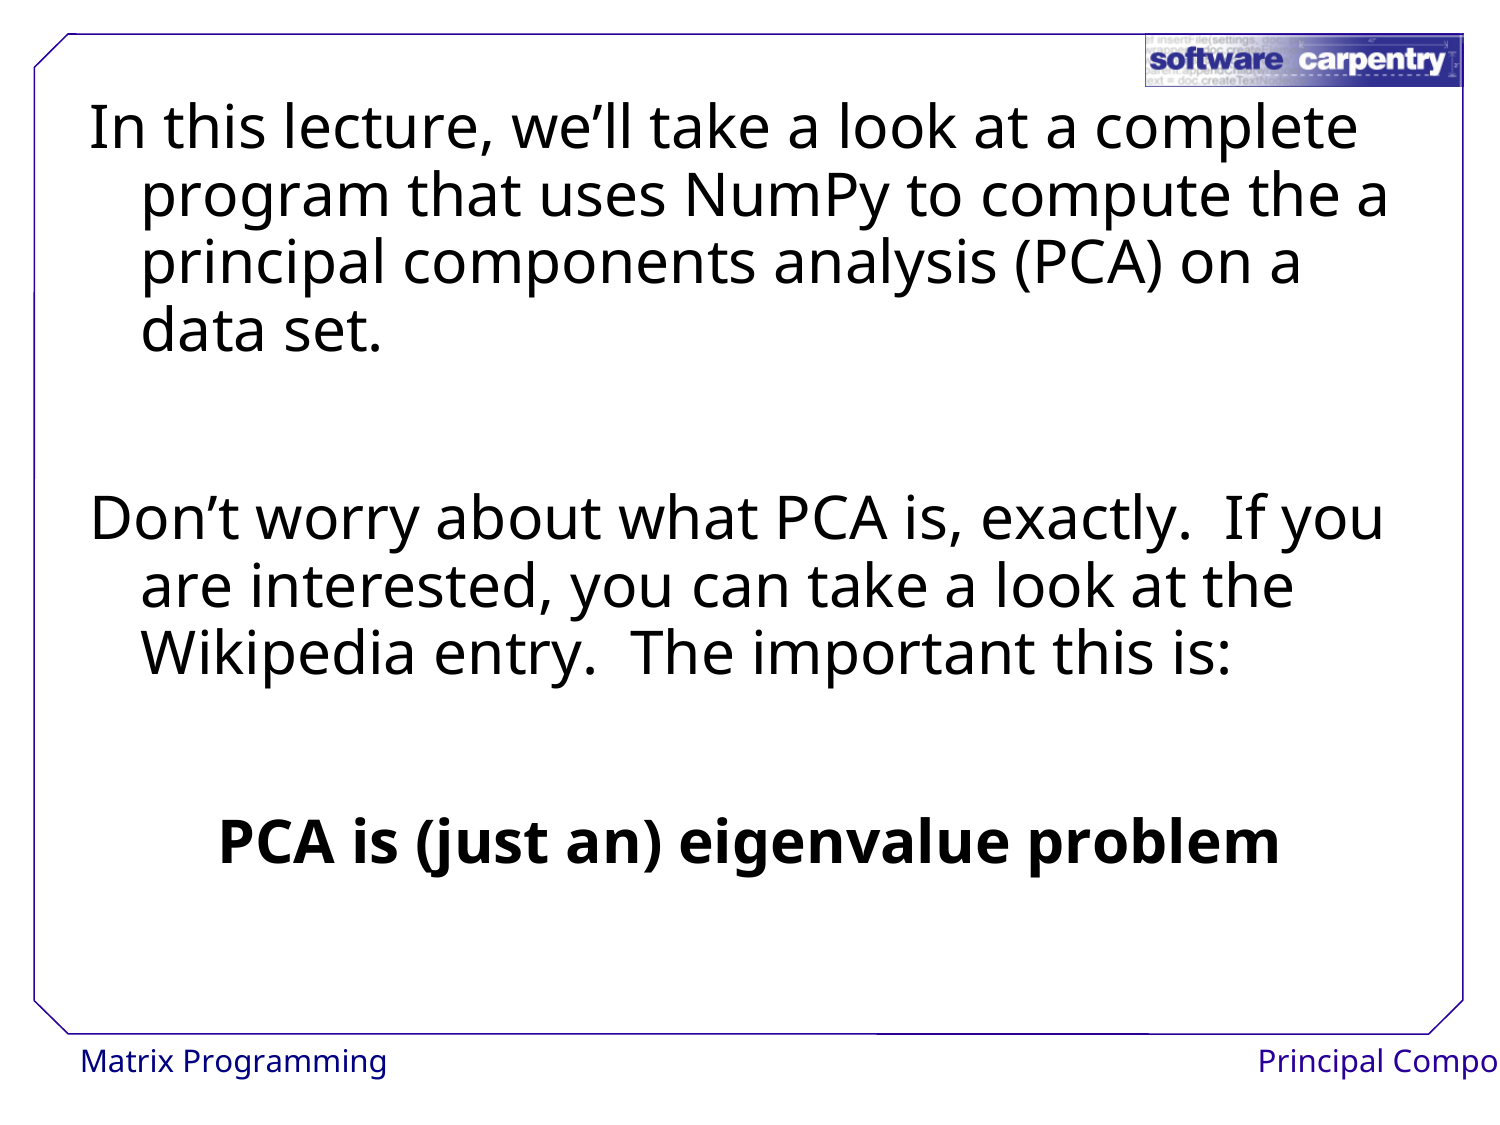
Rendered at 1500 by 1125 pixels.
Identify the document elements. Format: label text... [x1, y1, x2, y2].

picture [1145, 33, 1464, 87]
list In this lecture, we’ll take a look at a complete program that uses NumPy to compute the a principal components analysis (PCA) on a data set. Don’t worry about what PCA is, exactly. If you are interested, you can take a look at the Wikipedia entry. The important this is: PCA is (just an) eigenvalue problem [75, 87, 1426, 1005]
